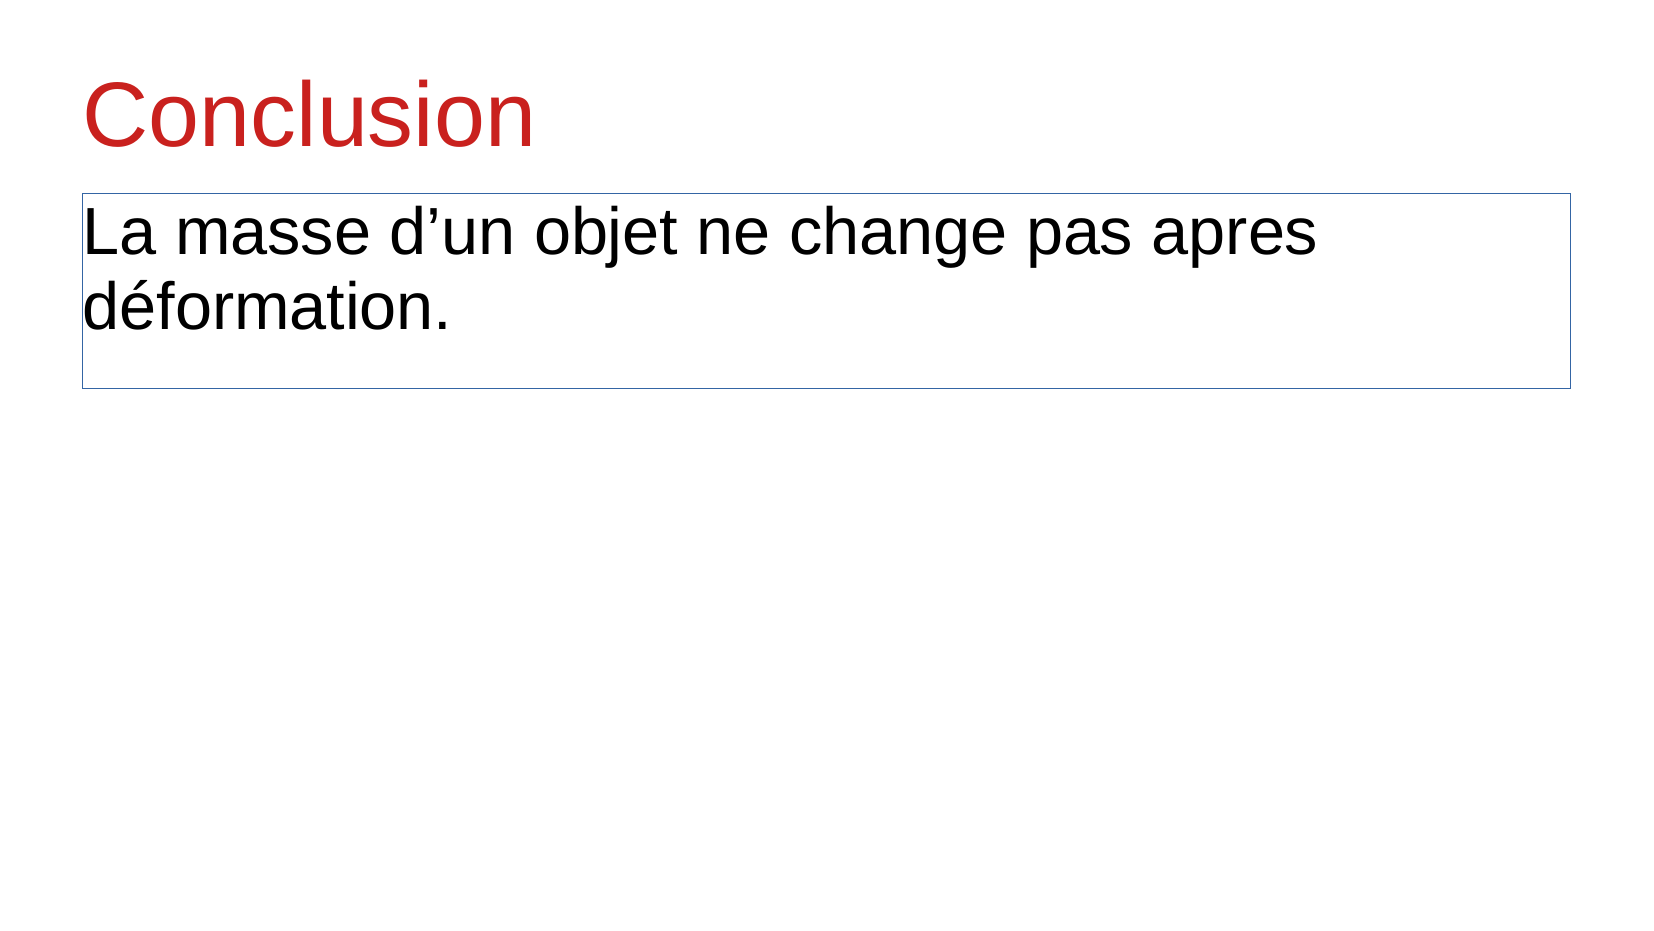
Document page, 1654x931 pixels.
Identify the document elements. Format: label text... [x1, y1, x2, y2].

title Conclusion [82, 37, 1571, 193]
list La masse d’un objet ne change pas apres déformation. [82, 193, 1571, 389]
